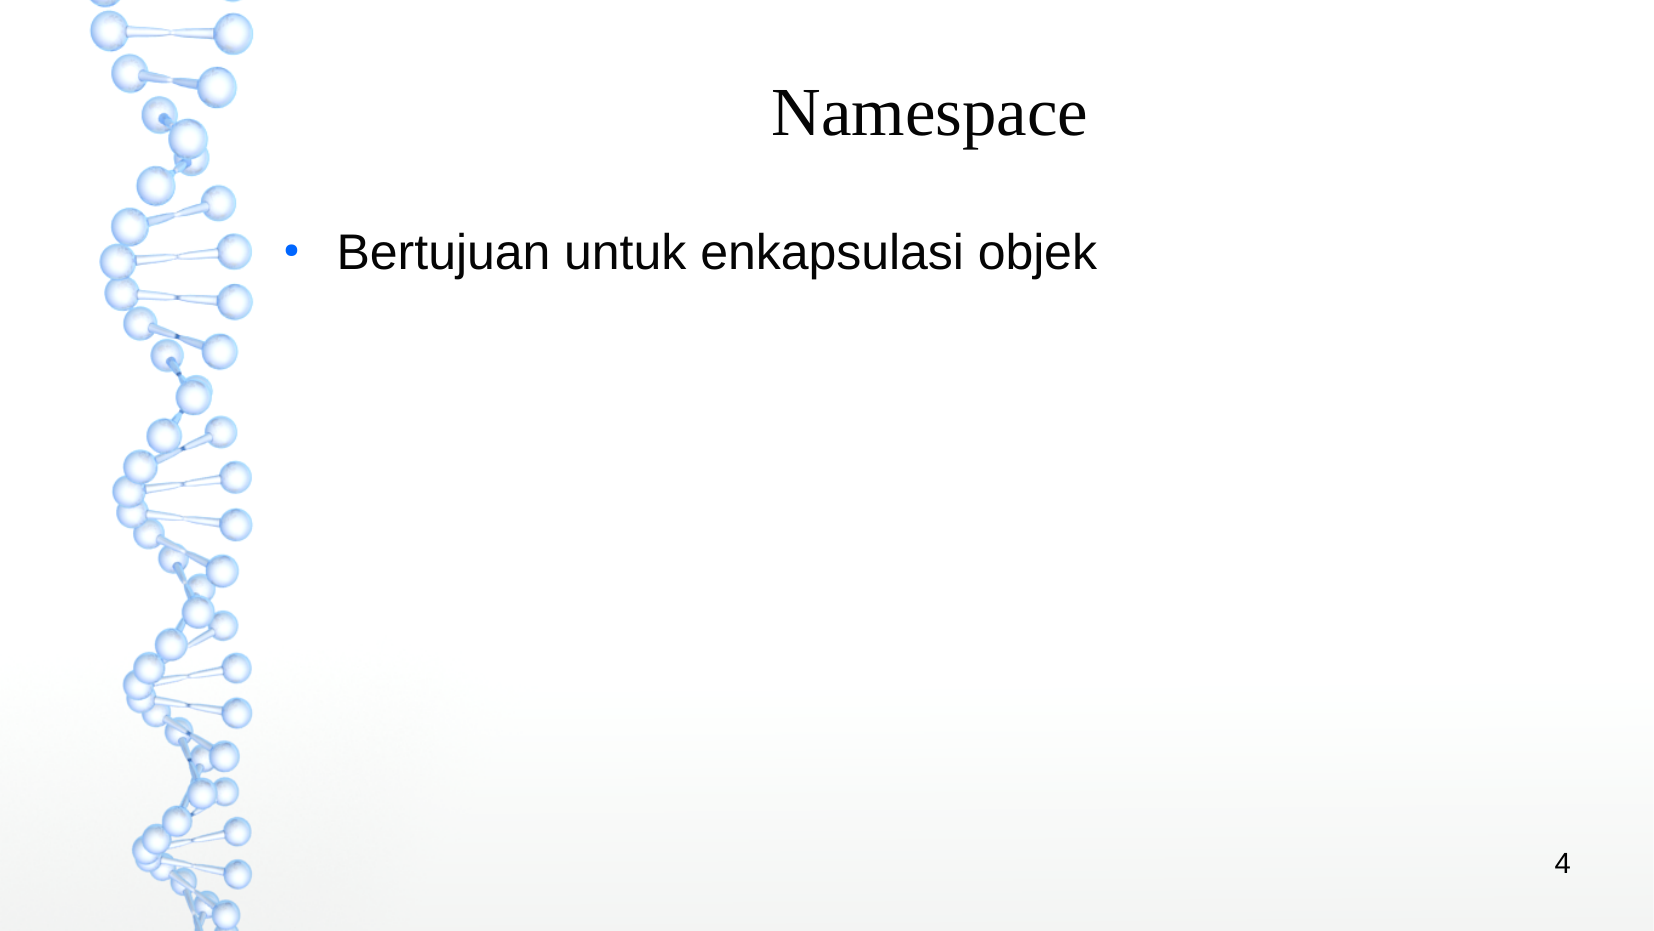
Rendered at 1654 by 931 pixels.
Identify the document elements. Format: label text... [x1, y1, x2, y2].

picture [0, 0, 1654, 931]
list Bertujuan untuk enkapsulasi objek [265, 224, 1595, 764]
title Namespace [265, 35, 1595, 189]
